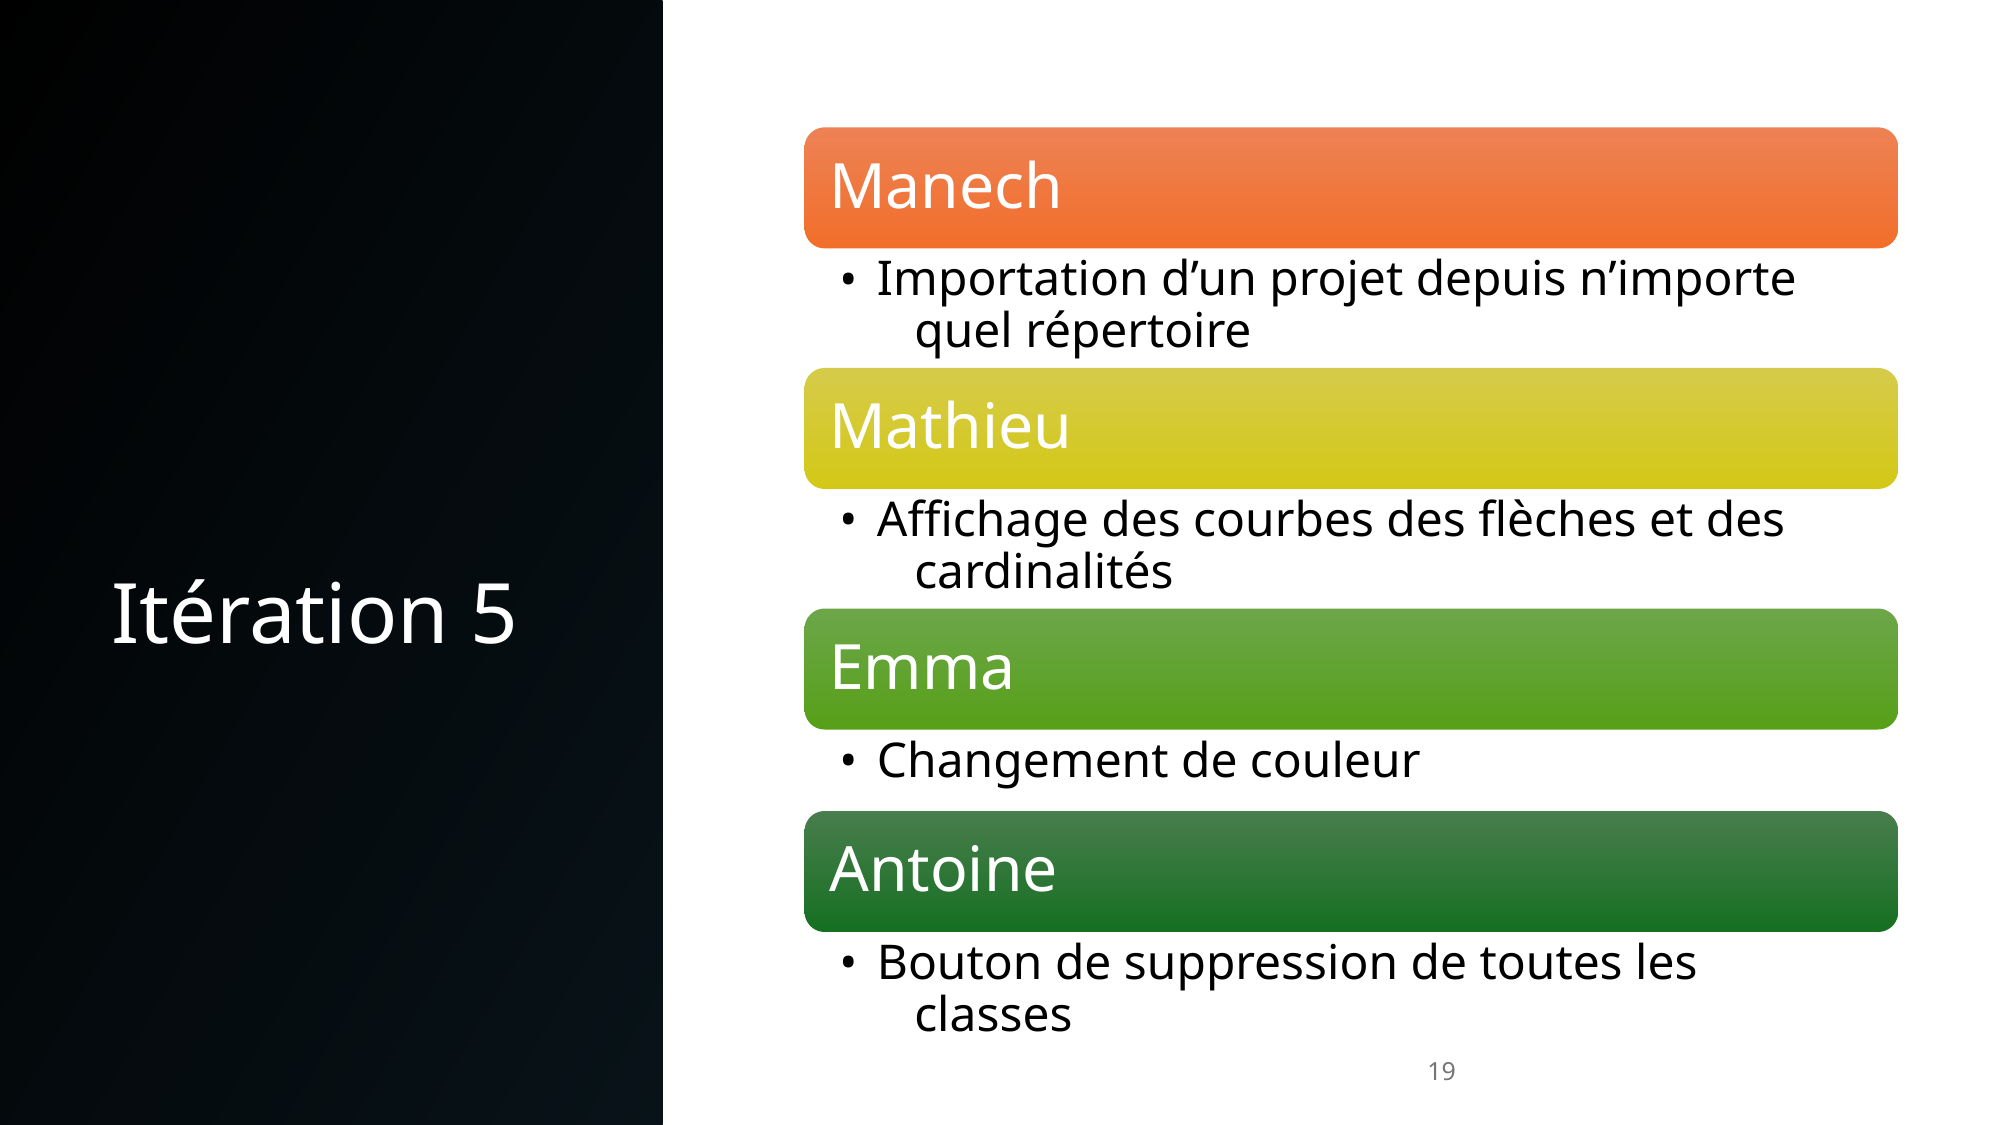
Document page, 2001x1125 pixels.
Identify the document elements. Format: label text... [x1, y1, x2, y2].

text_box Mathieu [804, 367, 1899, 488]
text_box Bouton de suppression de toutes les classes [804, 931, 1899, 1014]
text_box Antoine [804, 811, 1899, 931]
text_box [0, 0, 2000, 1125]
text_box Importation d’un projet depuis n’importe quel répertoire [804, 248, 1899, 369]
text_box Emma [804, 608, 1899, 729]
text_box Changement de couleur [804, 729, 1899, 812]
text_box Manech [804, 127, 1899, 248]
text_box Affichage des courbes des flèches et des cardinalités [804, 488, 1899, 609]
title Itération 5 [96, 276, 608, 670]
